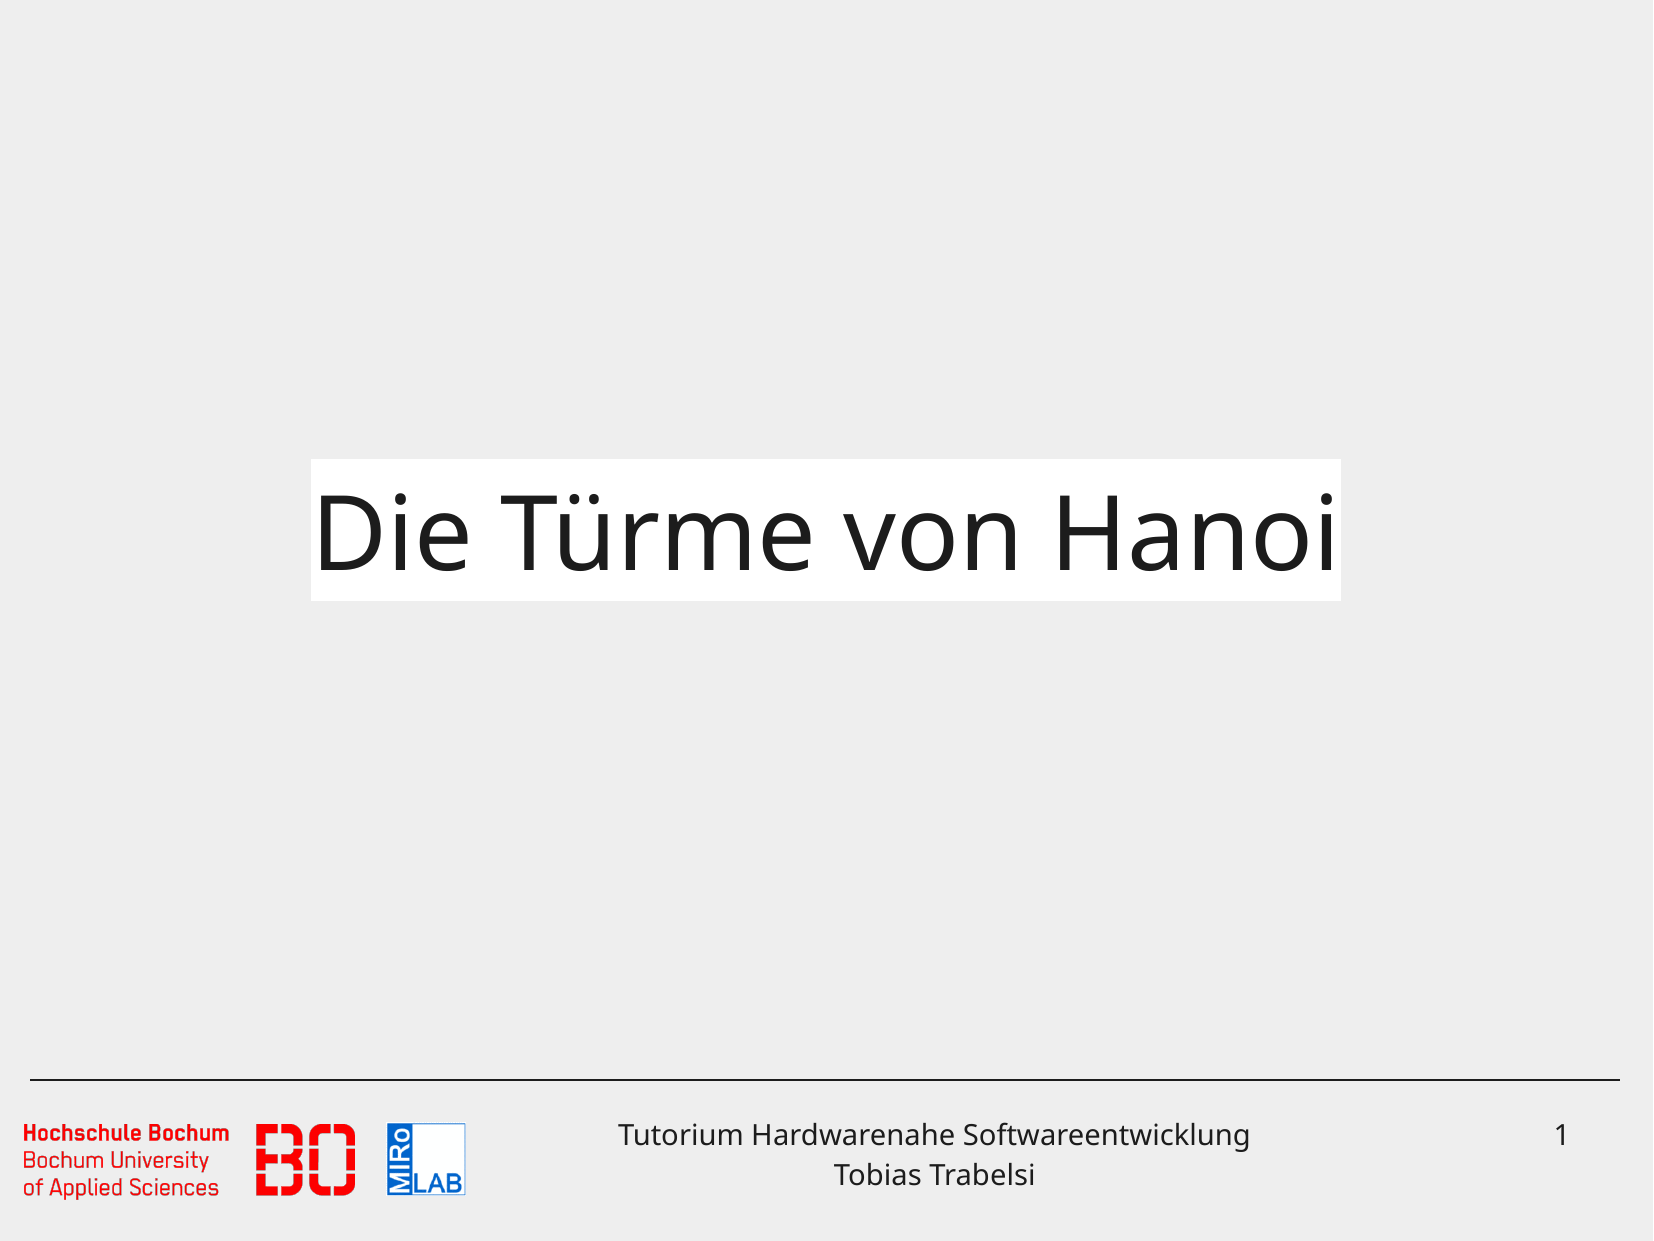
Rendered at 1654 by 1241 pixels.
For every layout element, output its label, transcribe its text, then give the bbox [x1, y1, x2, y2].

subtitle Die Türme von Hanoi [82, 49, 1571, 1010]
picture [24, 1124, 355, 1200]
picture [386, 1122, 466, 1196]
